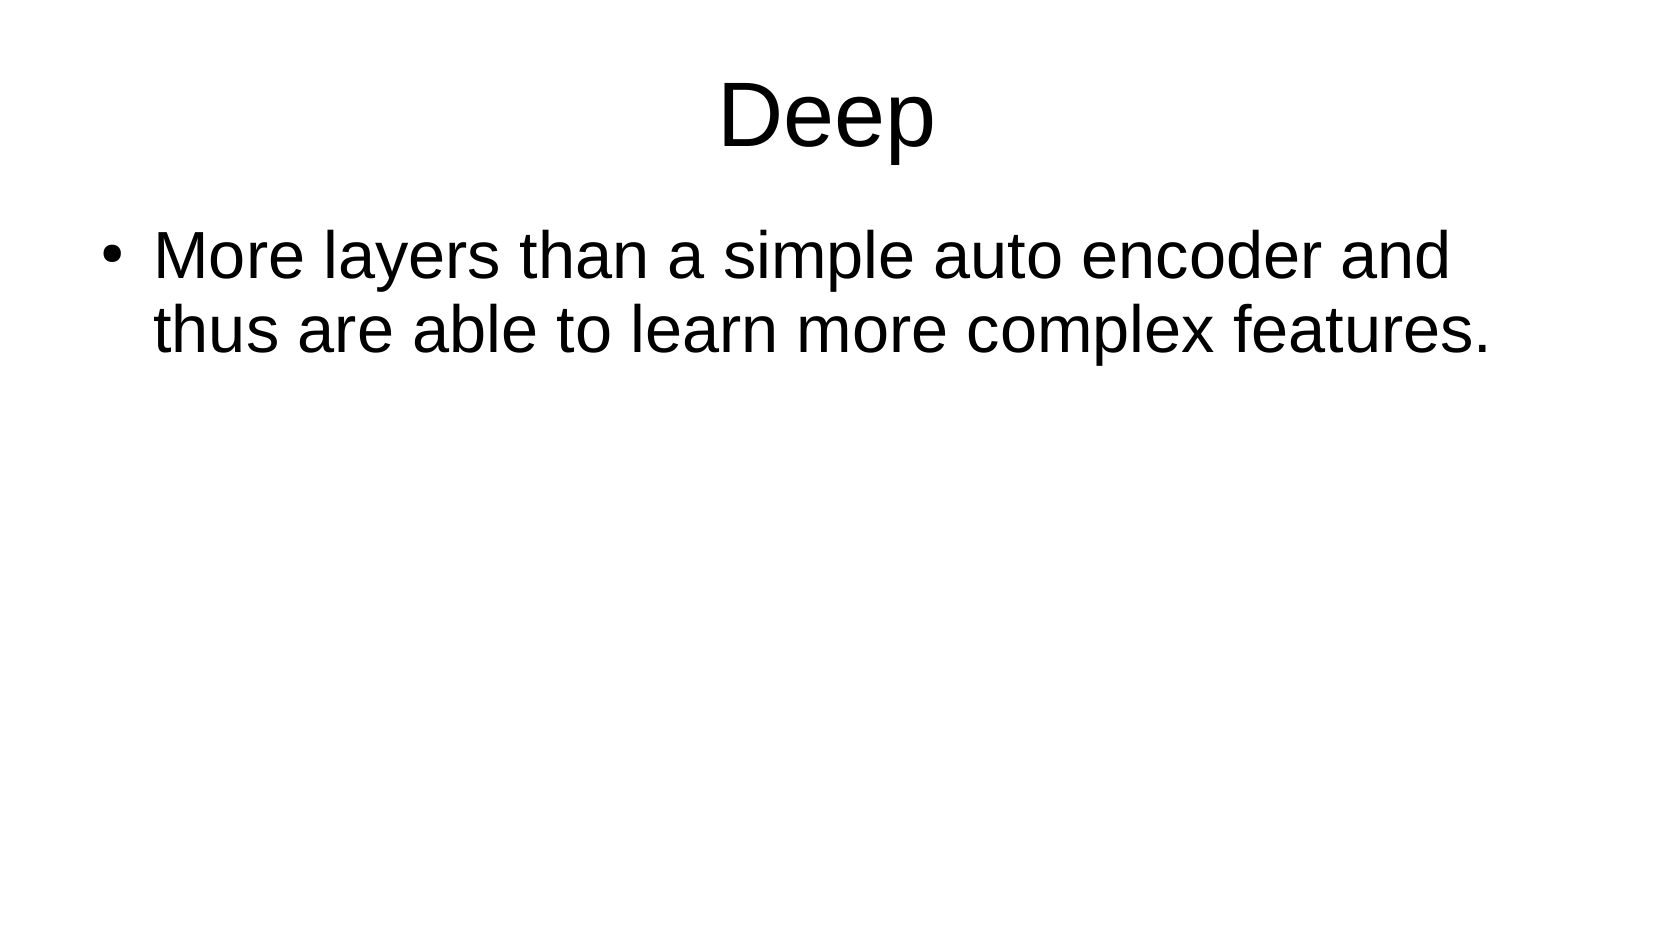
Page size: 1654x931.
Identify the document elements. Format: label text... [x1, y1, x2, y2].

title Deep [82, 37, 1571, 193]
list More layers than a simple auto encoder and thus are able to learn more complex features. [82, 217, 1571, 758]
